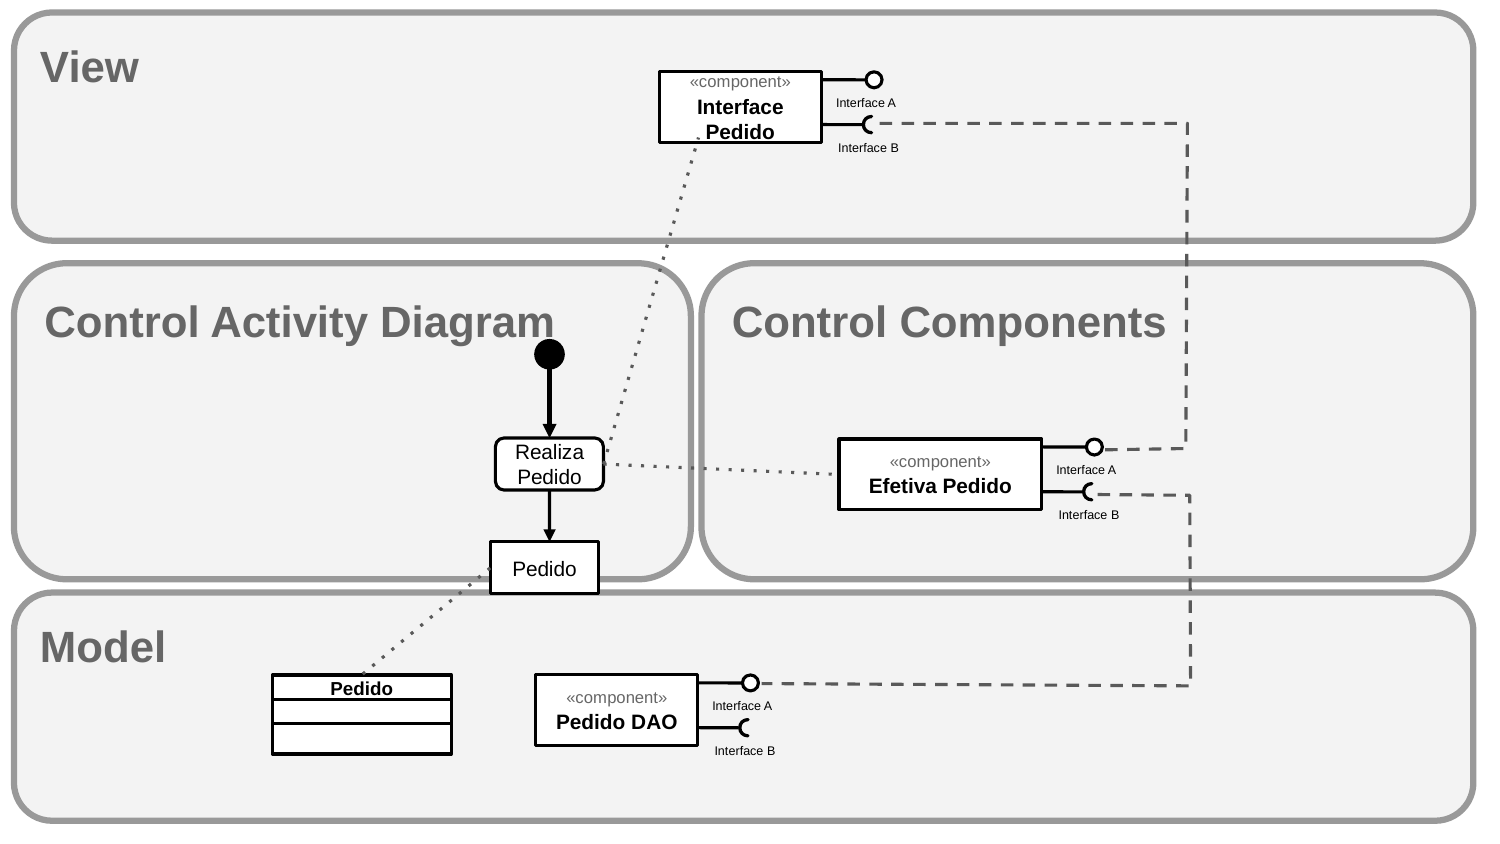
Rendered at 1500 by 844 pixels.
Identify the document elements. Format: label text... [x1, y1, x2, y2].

text_box [863, 116, 872, 132]
text_box Pedido [490, 541, 599, 594]
text_box View [13, 12, 1474, 241]
text_box Interface A [697, 690, 797, 714]
text_box [1086, 439, 1103, 454]
text_box Interface B [1043, 499, 1146, 525]
text_box Control Activity Diagram [13, 263, 691, 580]
text_box [742, 674, 759, 690]
text_box Interface B [823, 132, 926, 157]
text_box Pedido [272, 674, 452, 699]
text_box «component» Interface Pedido [659, 71, 822, 143]
text_box Interface A [821, 87, 920, 111]
text_box [272, 699, 452, 755]
text_box [866, 71, 883, 87]
text_box Control Components [701, 263, 1474, 580]
text_box [1083, 483, 1092, 499]
text_box [535, 340, 564, 368]
text_box Interface B [699, 735, 802, 760]
text_box Realiza Pedido [495, 437, 604, 491]
text_box «component» Efetiva Pedido [839, 438, 1042, 510]
text_box «component» Pedido DAO [535, 674, 698, 746]
text_box Interface A [1041, 454, 1141, 478]
text_box [739, 719, 749, 735]
text_box Model [13, 592, 1474, 821]
